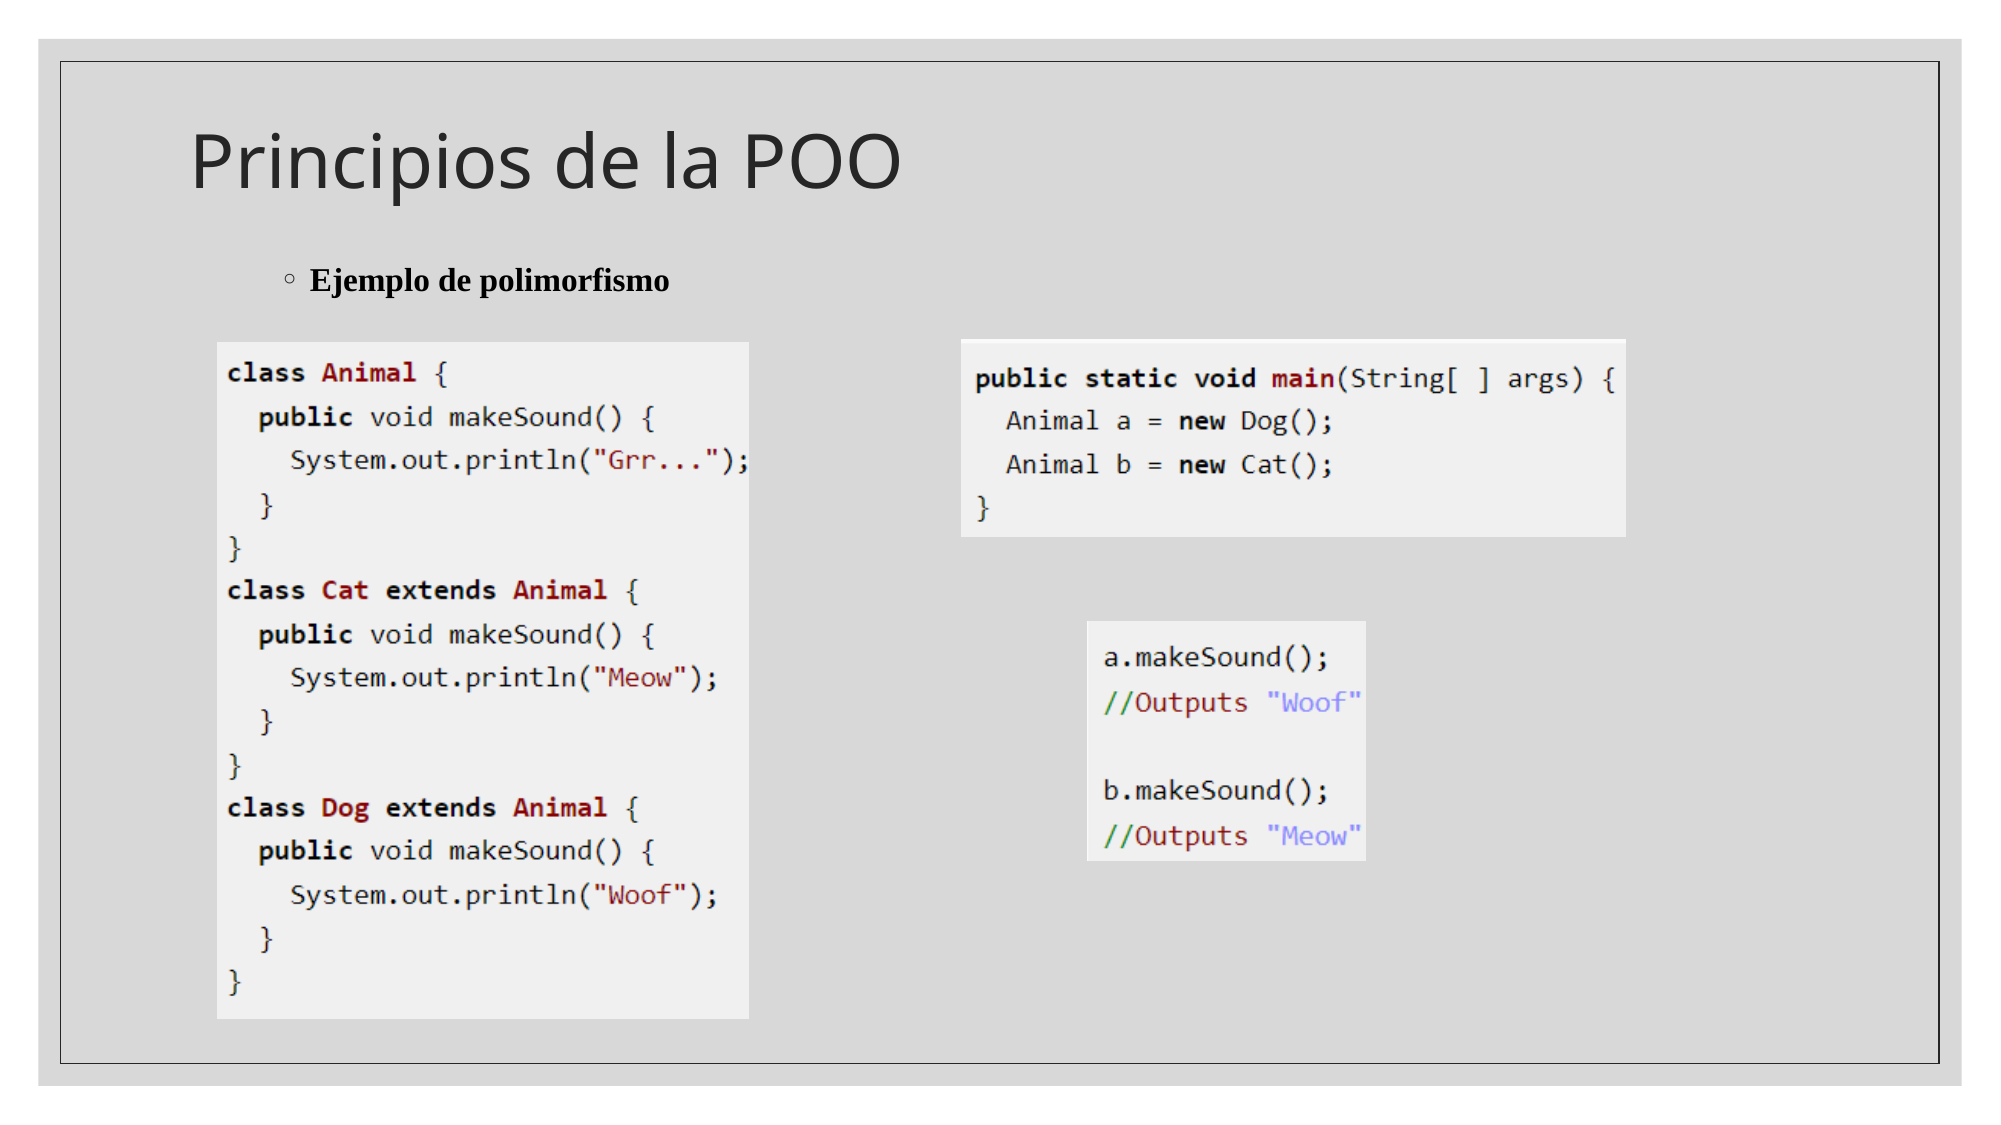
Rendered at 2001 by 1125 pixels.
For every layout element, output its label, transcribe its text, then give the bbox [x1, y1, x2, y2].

title Principios de la POO [174, 105, 1825, 224]
picture [1087, 621, 1366, 861]
list Ejemplo de polimorfismo [174, 254, 1880, 988]
picture [961, 339, 1626, 537]
picture [217, 342, 749, 1019]
